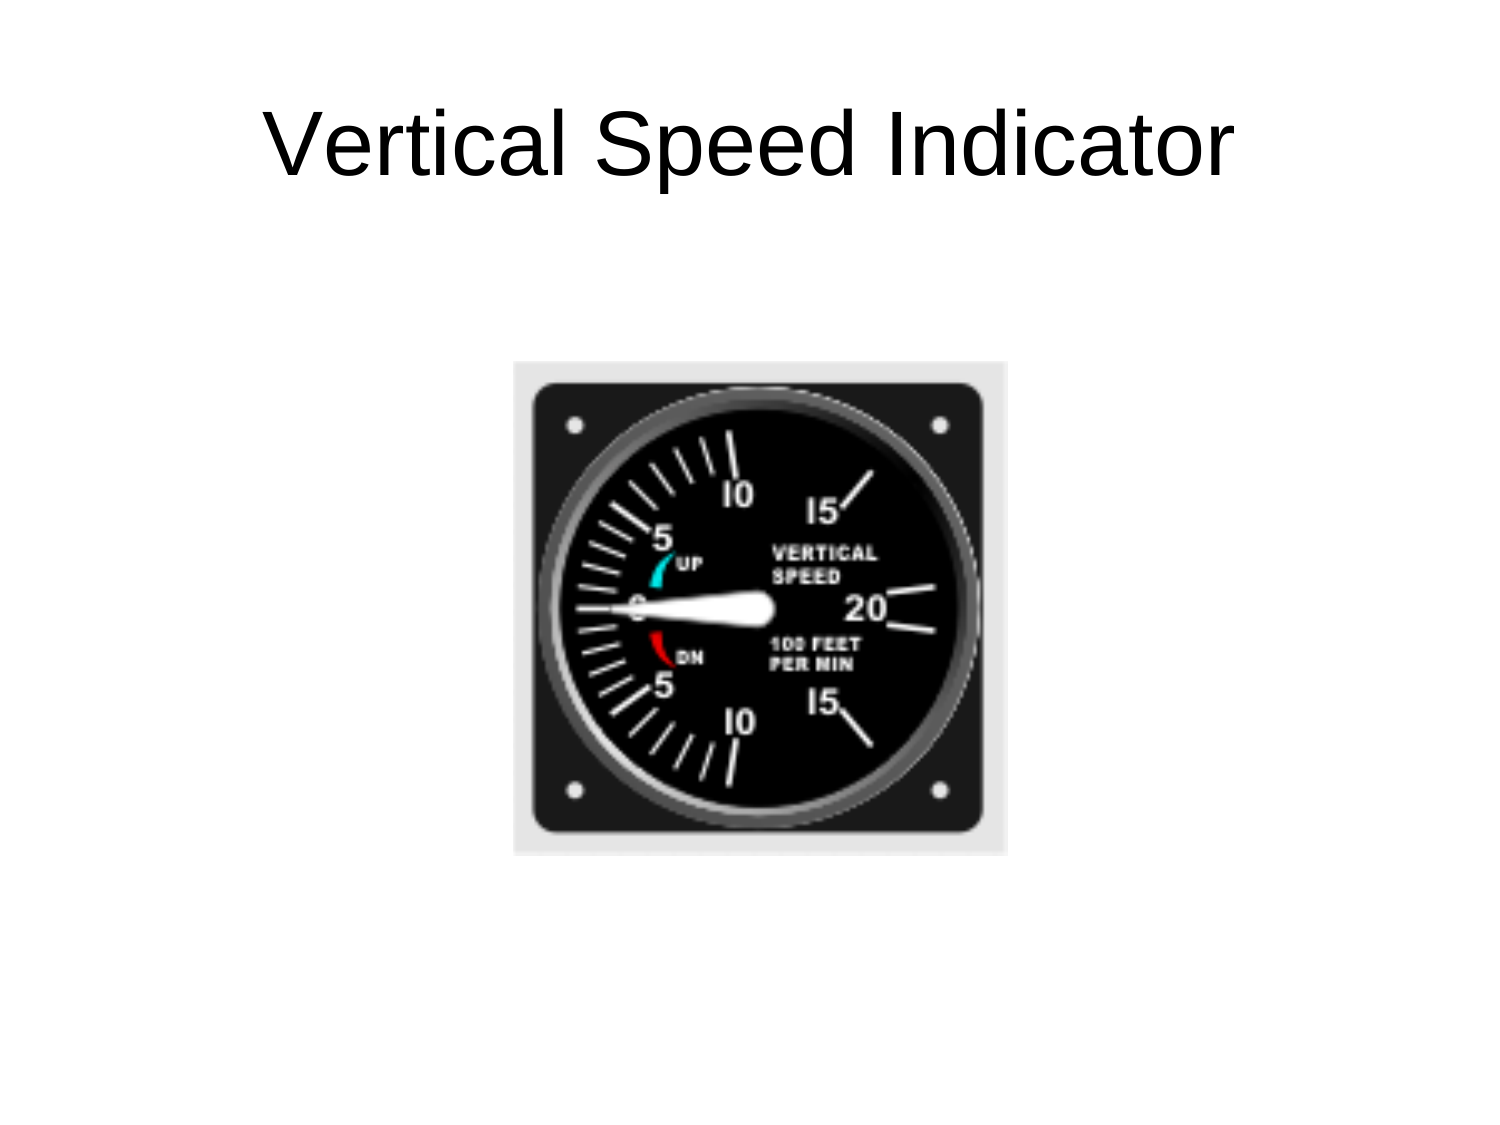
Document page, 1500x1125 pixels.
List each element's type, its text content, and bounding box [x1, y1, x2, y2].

text_box [513, 361, 1008, 856]
title Vertical Speed Indicator [75, 45, 1426, 233]
